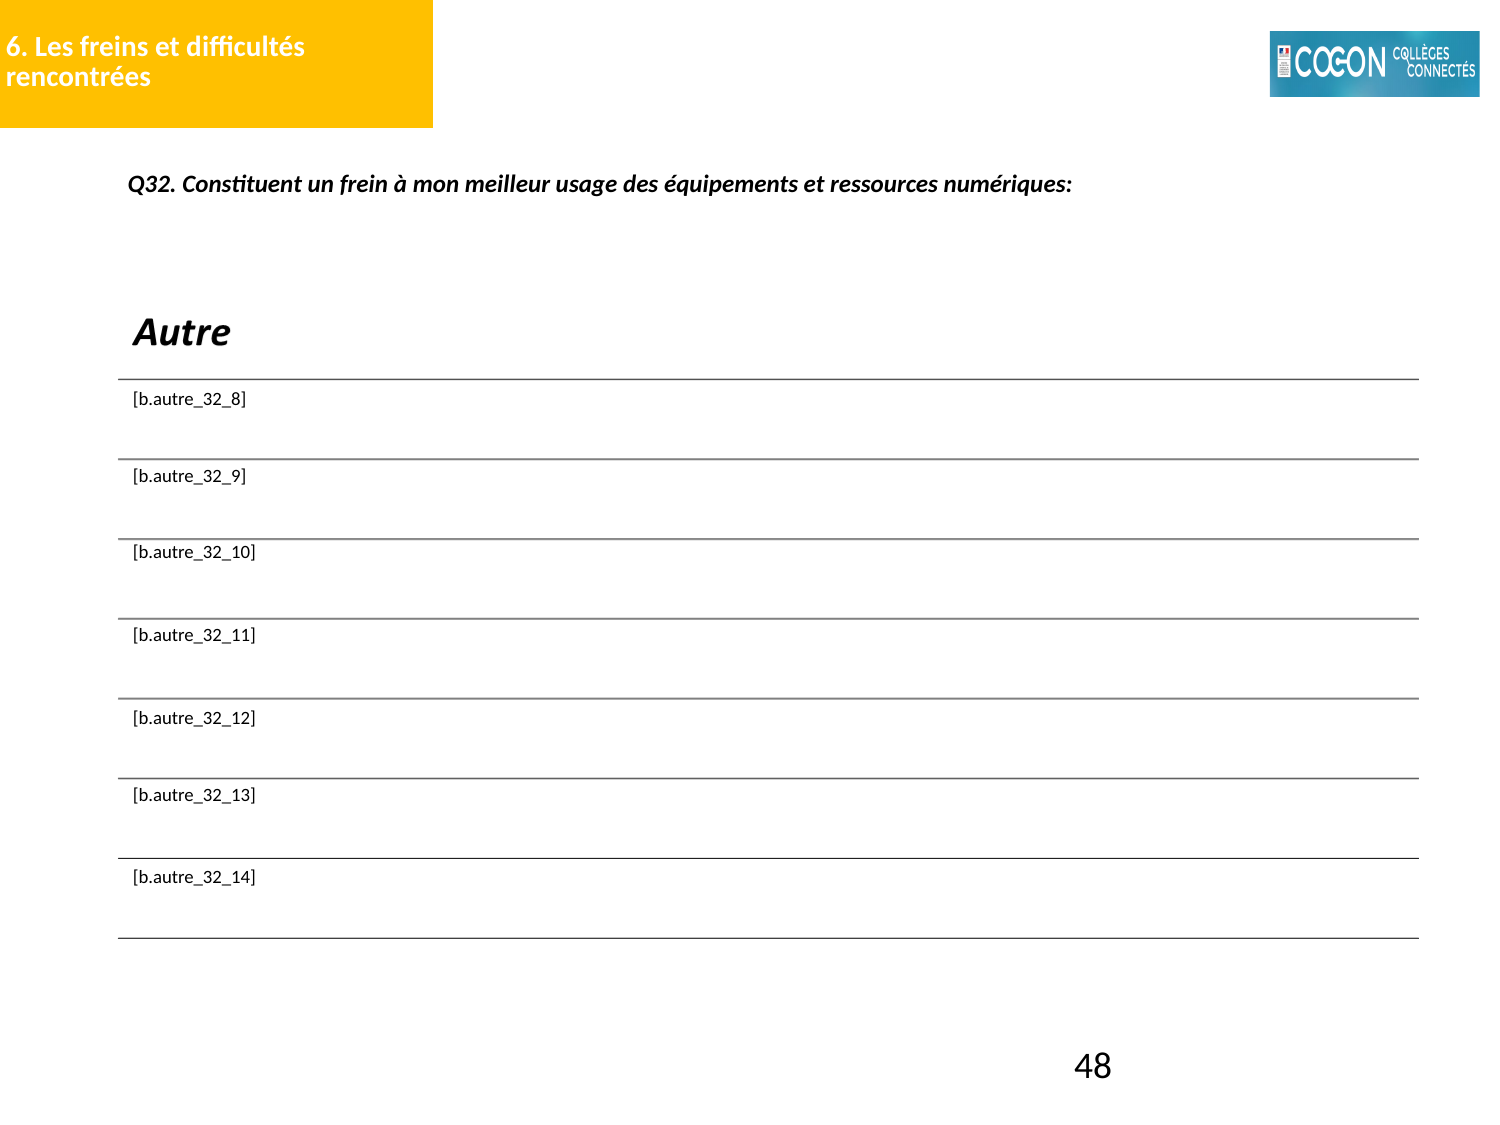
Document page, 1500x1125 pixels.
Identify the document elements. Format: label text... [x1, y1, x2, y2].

text_box Q32. Constituent un frein à mon meilleur usage des équipements et ressources numériques: [112, 166, 1407, 209]
text_box [b.autre_32_12] [118, 702, 1419, 779]
text_box [b.autre_32_14] [118, 862, 1419, 940]
picture [108, 293, 1419, 939]
text_box <numéro> [1059, 1042, 1397, 1103]
text_box [b.autre_32_10] [118, 537, 1419, 615]
text_box [b.autre_32_8] [118, 383, 1419, 460]
text_box 6. Les freins et difficultés rencontrées [0, 0, 433, 128]
picture [1269, 31, 1480, 97]
text_box [b.autre_32_11] [118, 620, 1419, 697]
text_box [b.autre_32_13] [118, 779, 1419, 857]
text_box [b.autre_32_9] [118, 460, 1419, 537]
